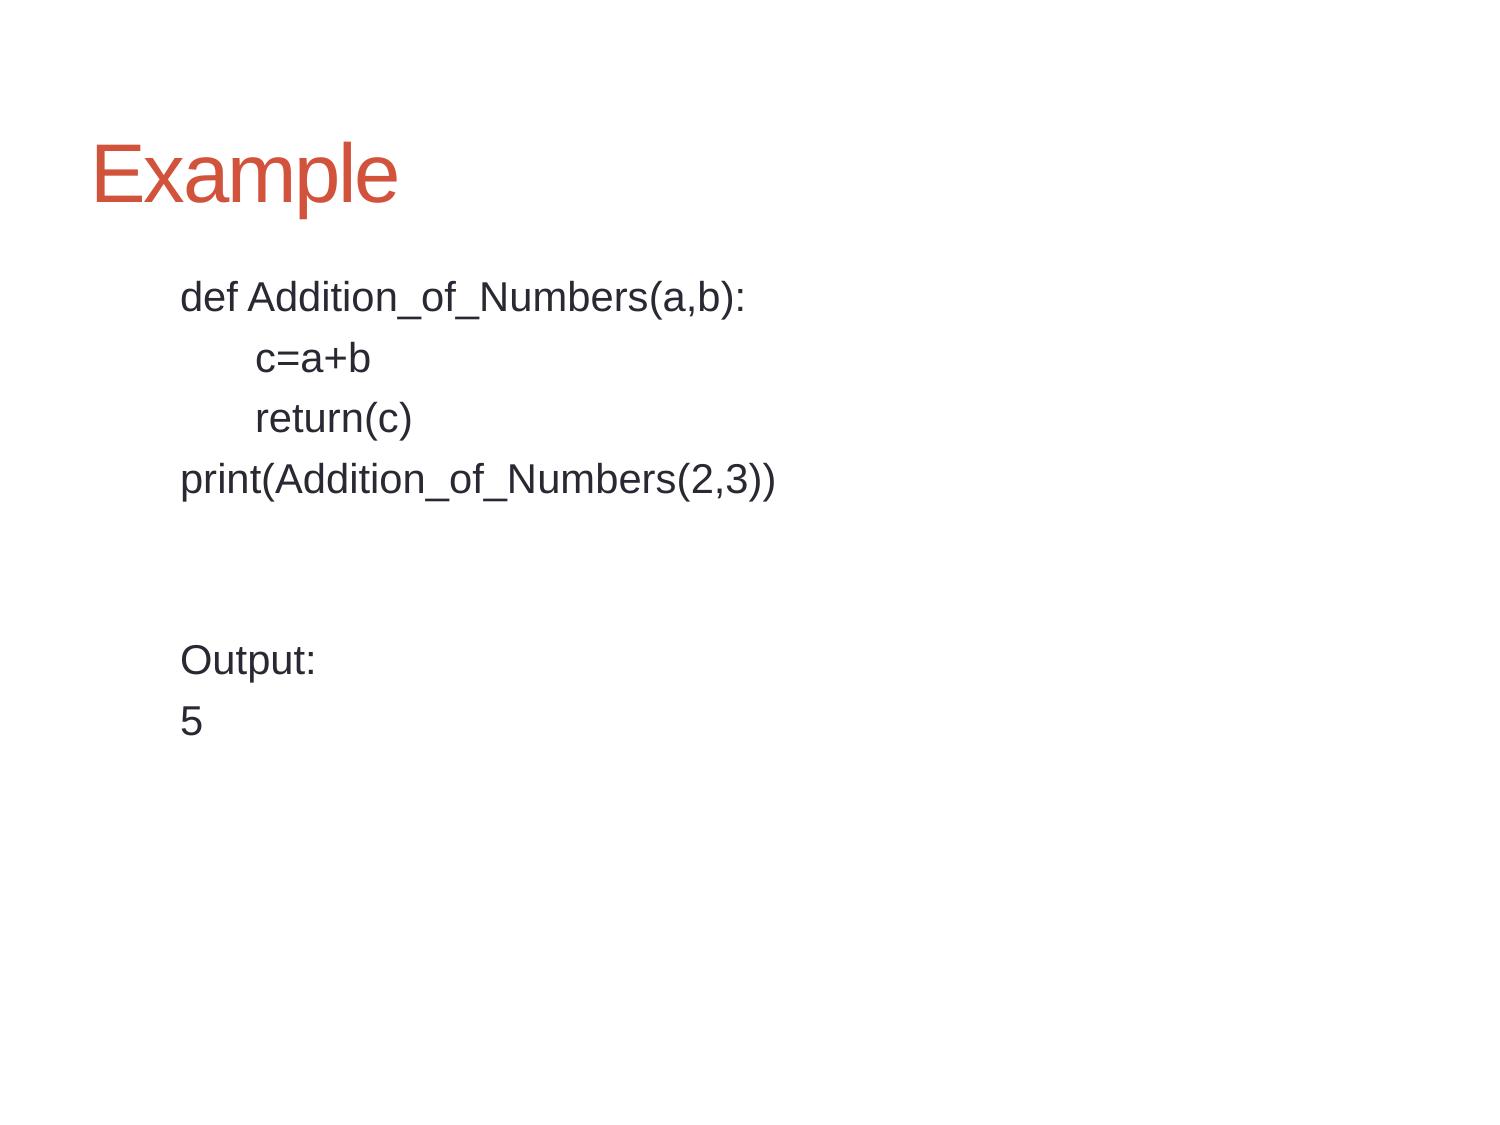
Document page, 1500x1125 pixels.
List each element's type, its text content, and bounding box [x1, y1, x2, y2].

list def Addition_of_Numbers(a,b): c=a+b return(c) print(Addition_of_Numbers(2,3)) Output: 5 [75, 262, 1426, 1063]
title Example [75, 87, 1426, 251]
